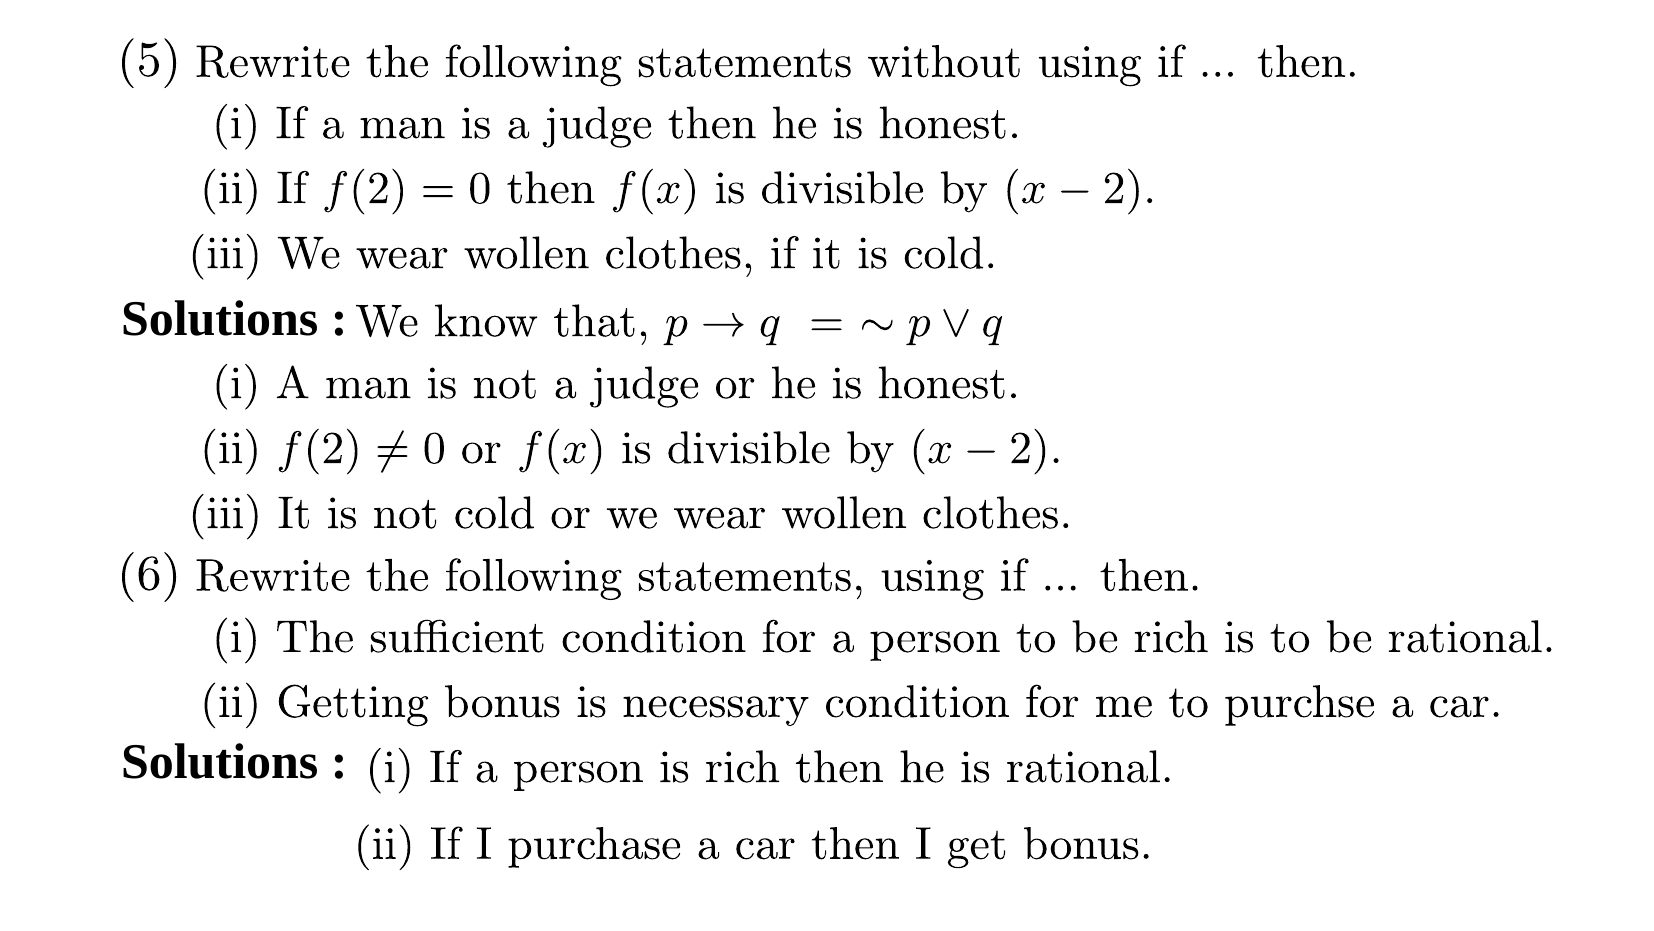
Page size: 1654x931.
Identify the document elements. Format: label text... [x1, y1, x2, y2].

text_box [119, 552, 177, 603]
text_box [190, 233, 994, 280]
text_box [214, 363, 1016, 410]
text_box [202, 428, 1059, 475]
text_box [190, 493, 1069, 540]
text_box [367, 747, 1170, 794]
text_box [356, 824, 1149, 871]
text_box [214, 103, 1017, 150]
text_box [356, 304, 1003, 346]
text_box [214, 617, 1552, 664]
text_box [196, 44, 1355, 87]
text_box [196, 558, 1198, 601]
subtitle Solutions : Solutions : [47, 31, 1625, 904]
text_box [202, 682, 1499, 729]
text_box [119, 38, 177, 89]
text_box [202, 168, 1153, 215]
